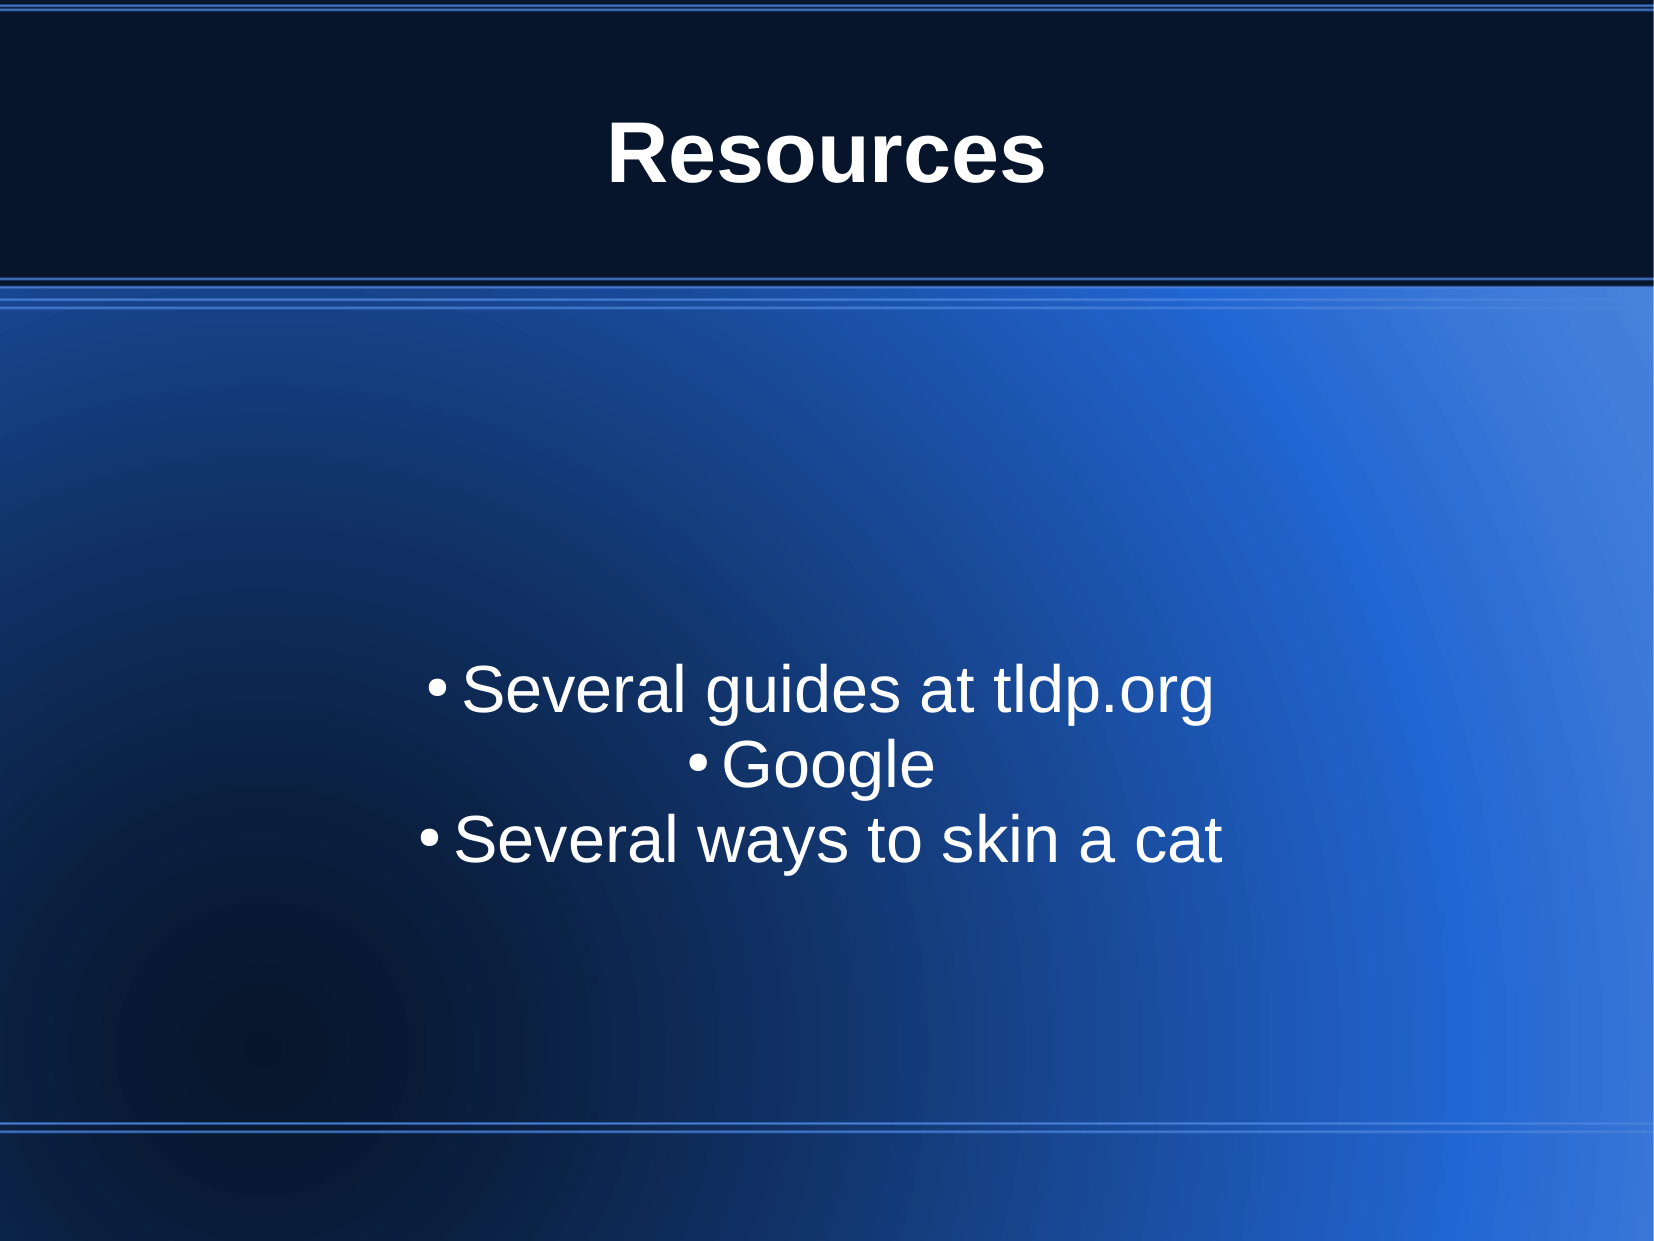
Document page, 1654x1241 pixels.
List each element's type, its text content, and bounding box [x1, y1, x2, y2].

subtitle Several guides at tldp.org Google Several ways to skin a cat [82, 355, 1571, 1174]
title Resources [82, 49, 1571, 257]
picture [0, 0, 1654, 1241]
